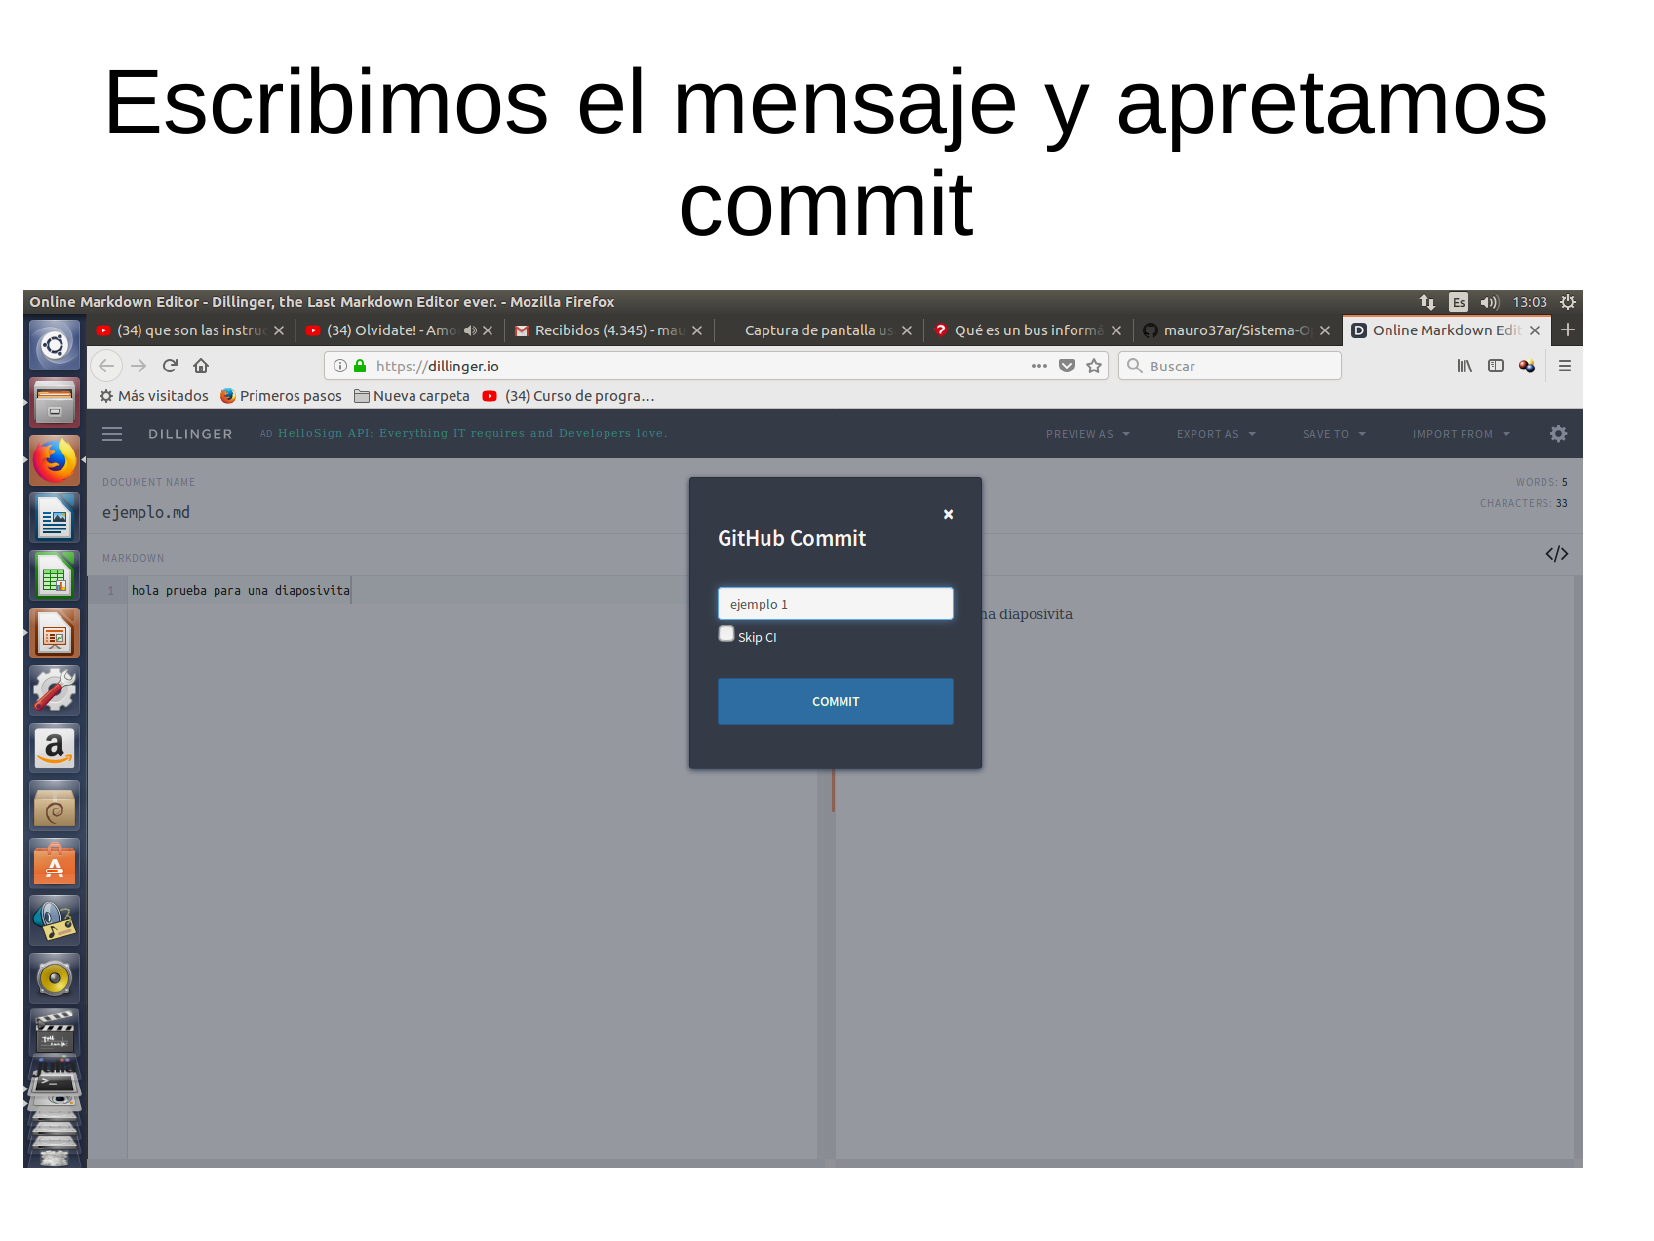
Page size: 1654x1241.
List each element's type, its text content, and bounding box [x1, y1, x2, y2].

picture [23, 290, 1583, 1168]
title Escribimos el mensaje y apretamos commit [82, 49, 1571, 257]
